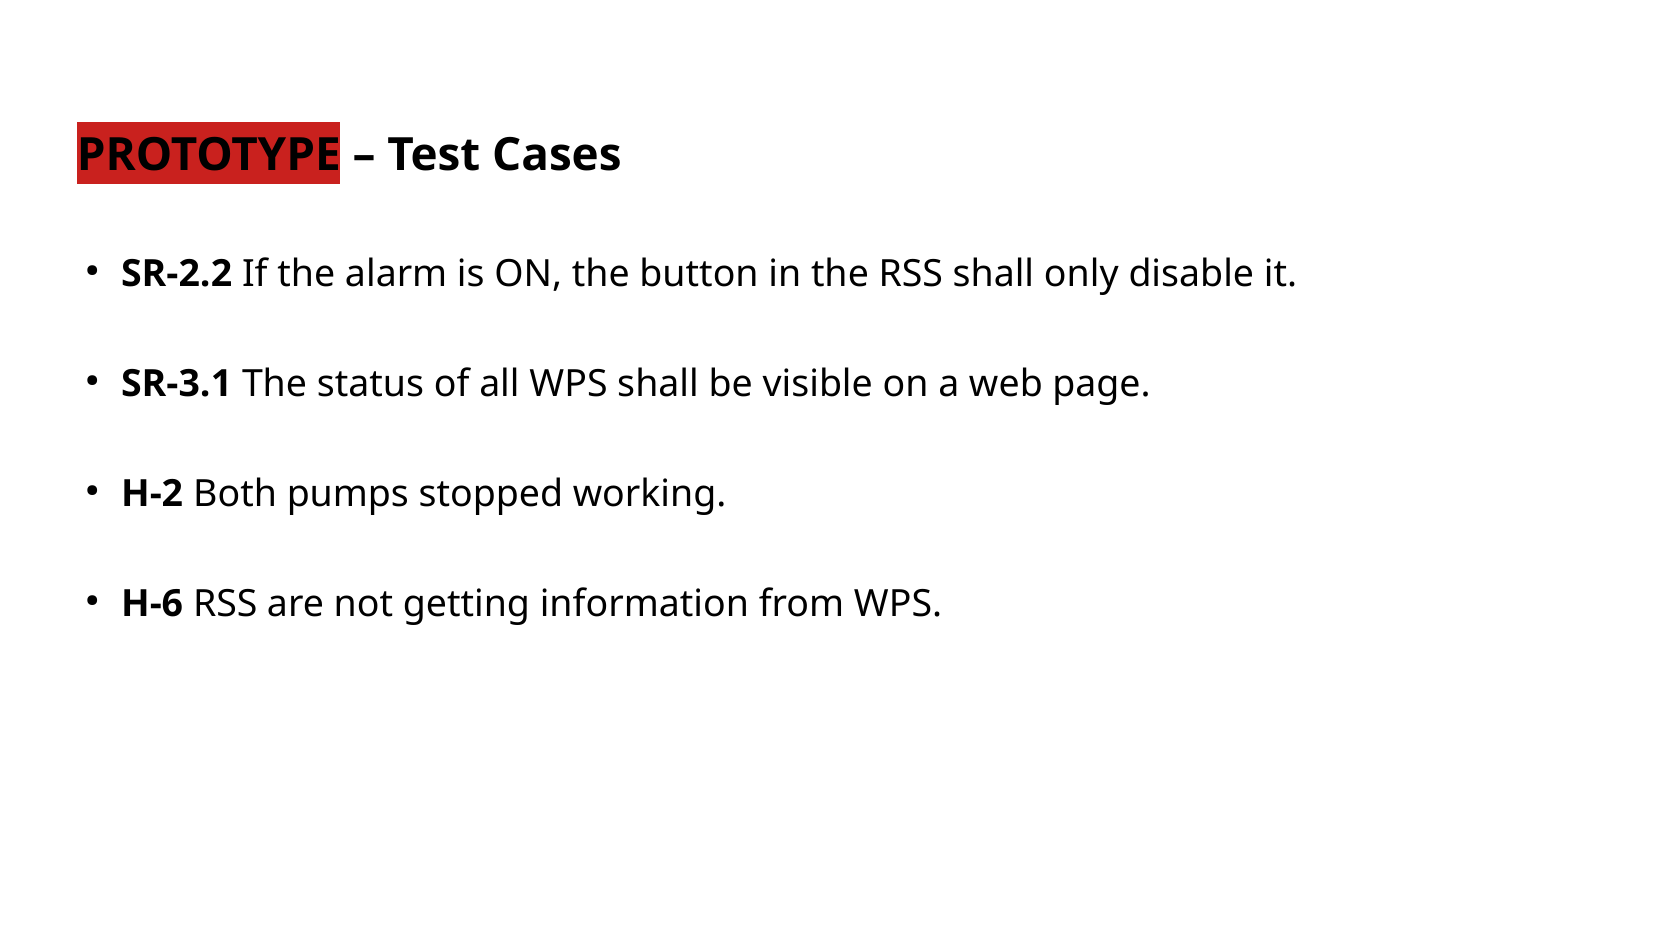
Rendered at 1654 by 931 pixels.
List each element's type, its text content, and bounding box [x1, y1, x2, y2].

title PROTOTYPE – Test Cases [76, 99, 1565, 207]
text_box SR-2.2 If the alarm is ON, the button in the RSS shall only disable it. SR-3.1 The status of all WPS shall be visible on a web page. H-2 Both pumps stopped working. H-6 RSS are not getting information from WPS. [70, 238, 1565, 881]
